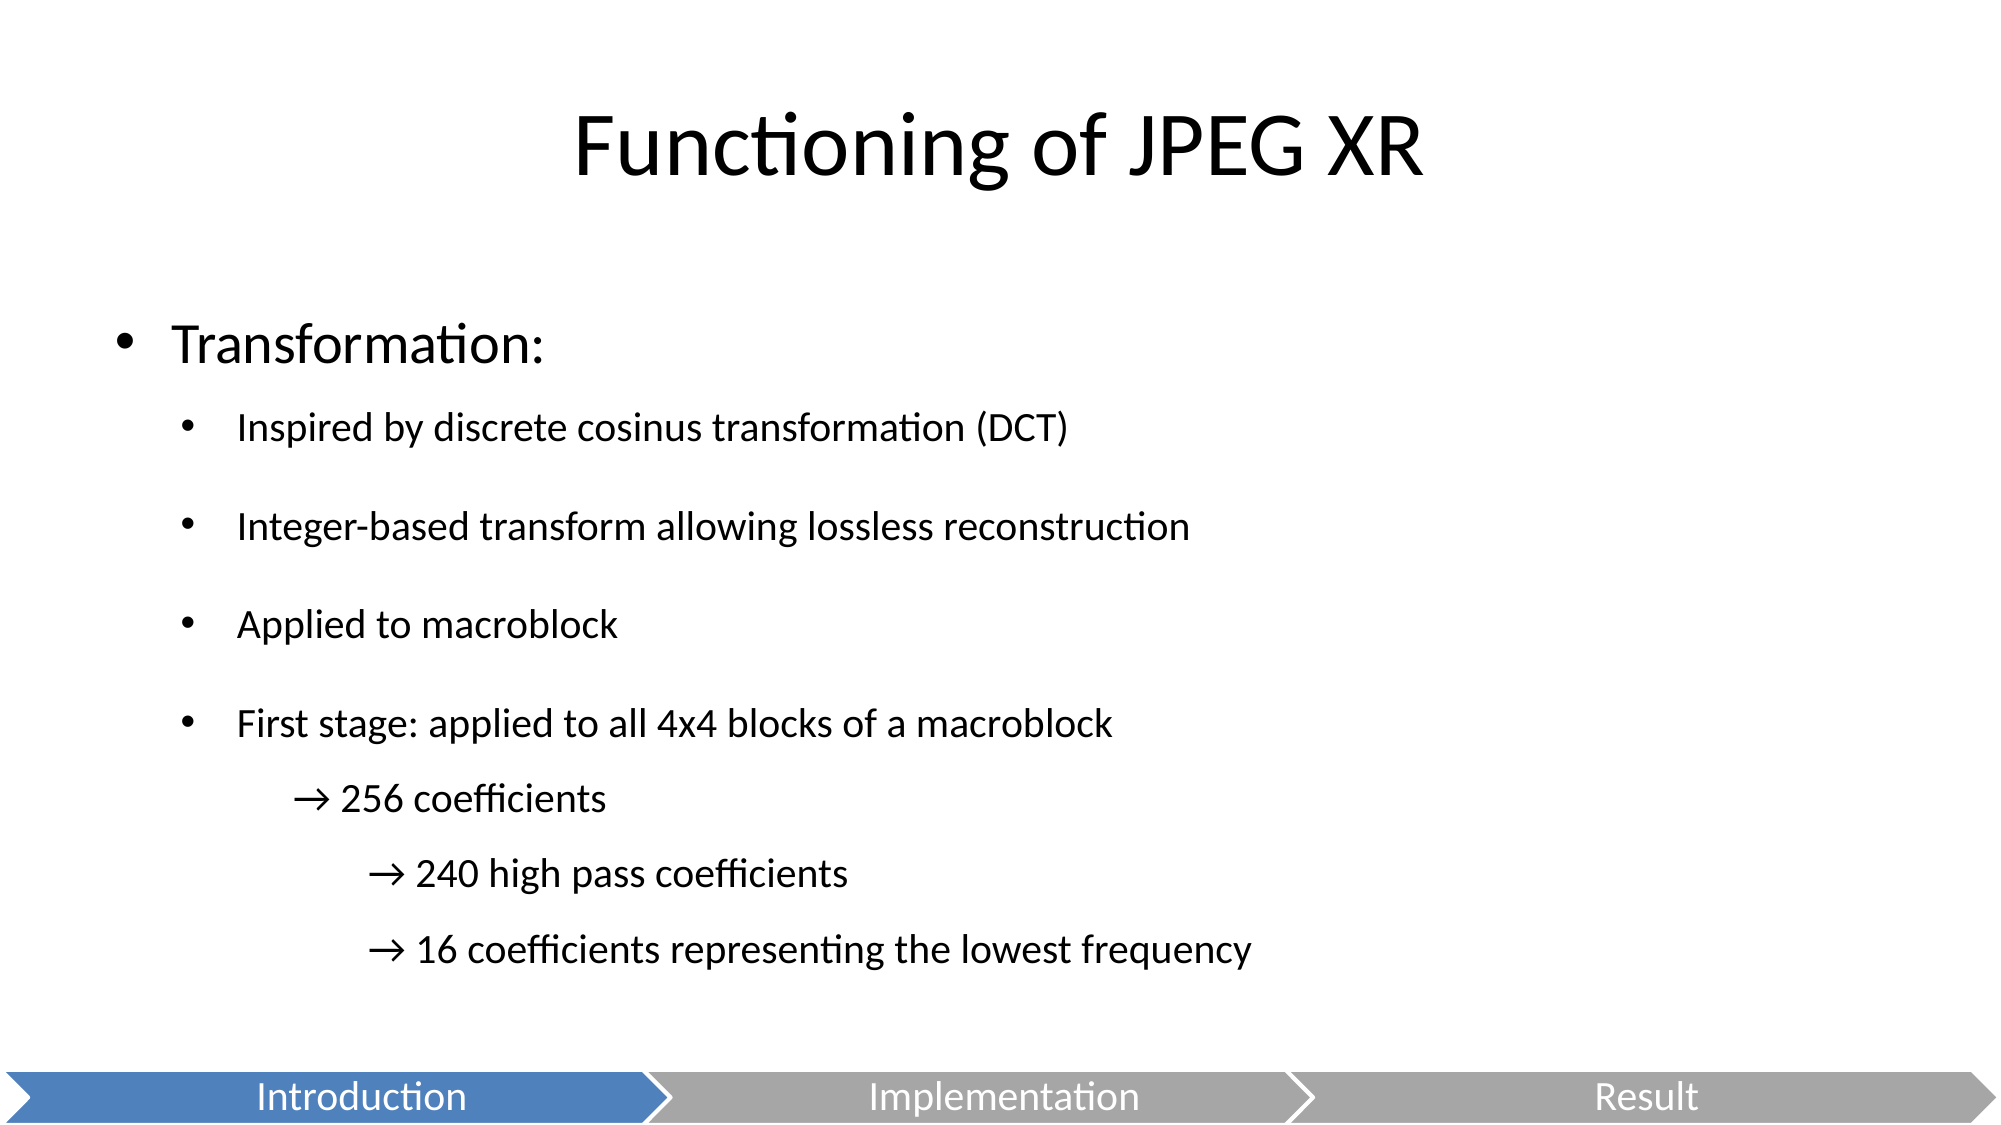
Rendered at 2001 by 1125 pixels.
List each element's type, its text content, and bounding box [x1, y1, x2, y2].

text_box Implementation [643, 1069, 1312, 1125]
list Transformation: Inspired by discrete cosinus transformation (DCT) Integer-based transform allowing lossless reconstruction Applied to macroblock First stage: applied to all 4x4 blocks of a macroblock → 256 coefficients → 240 high pass coefficients → 16 coefficients representing the lowest frequency [99, 262, 1900, 1005]
text_box Result [1285, 1069, 2000, 1125]
title Functioning of JPEG XR [99, 45, 1900, 233]
text_box Introduction [0, 1069, 669, 1125]
